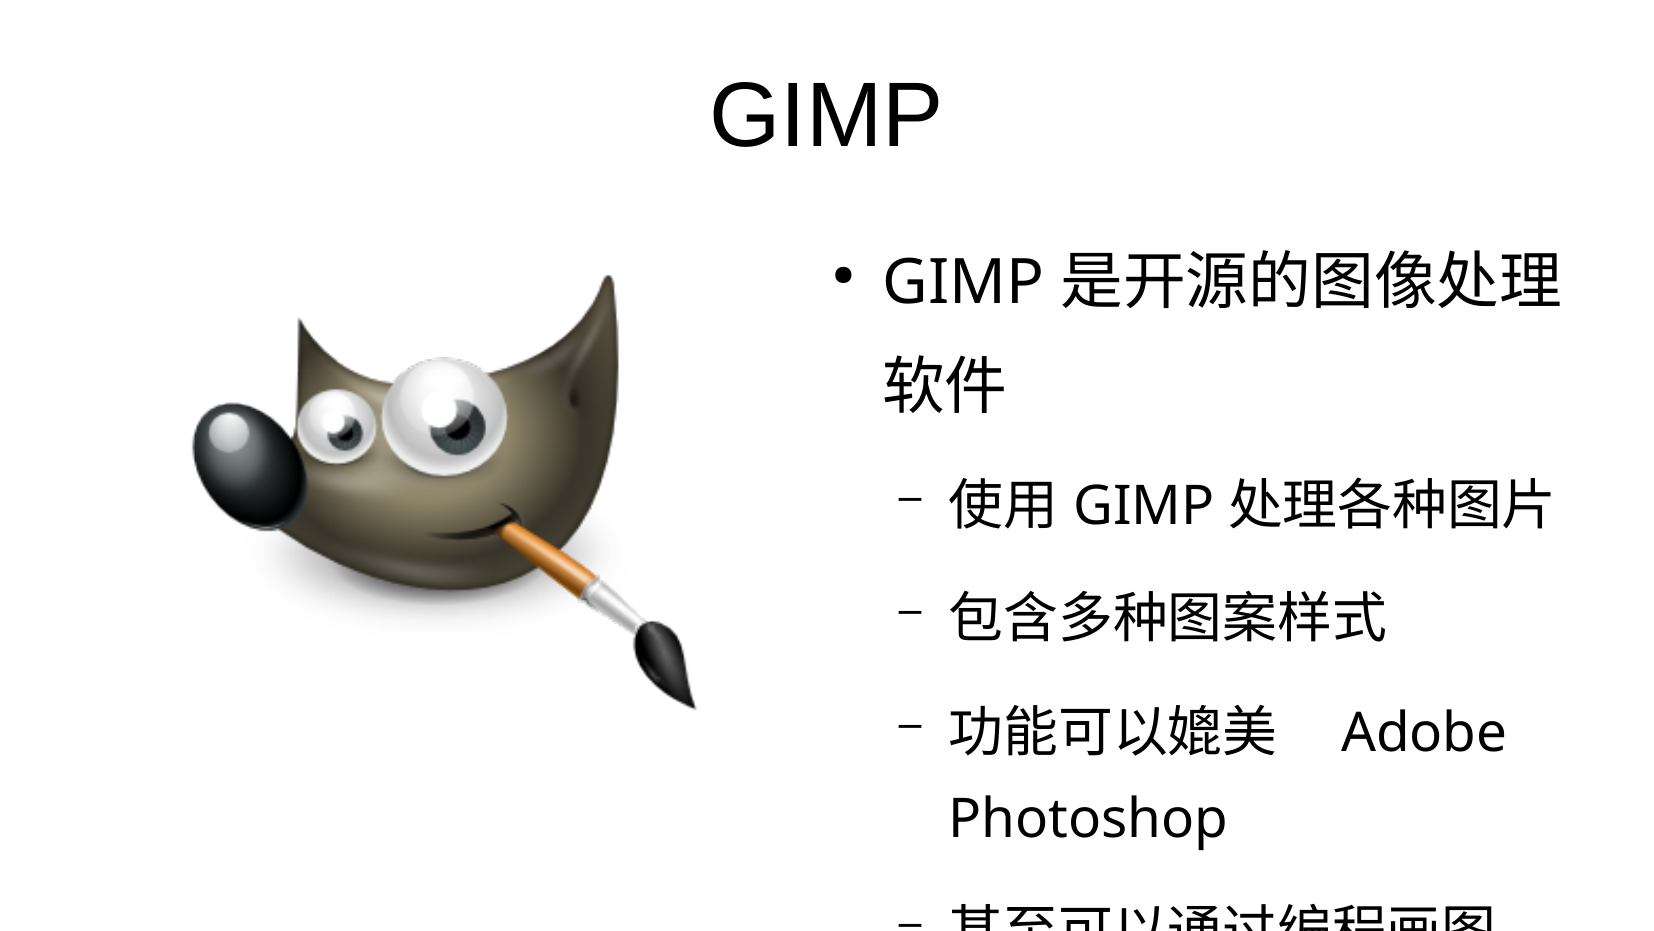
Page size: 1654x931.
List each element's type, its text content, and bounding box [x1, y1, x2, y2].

picture [176, 217, 716, 757]
list GIMP是开源的图像处理软件 使用GIMP处理各种图片 包含多种图案样式 功能可以媲美 Adobe Photoshop 甚至可以通过编程画图 [815, 217, 1625, 931]
title GIMP [82, 37, 1571, 193]
